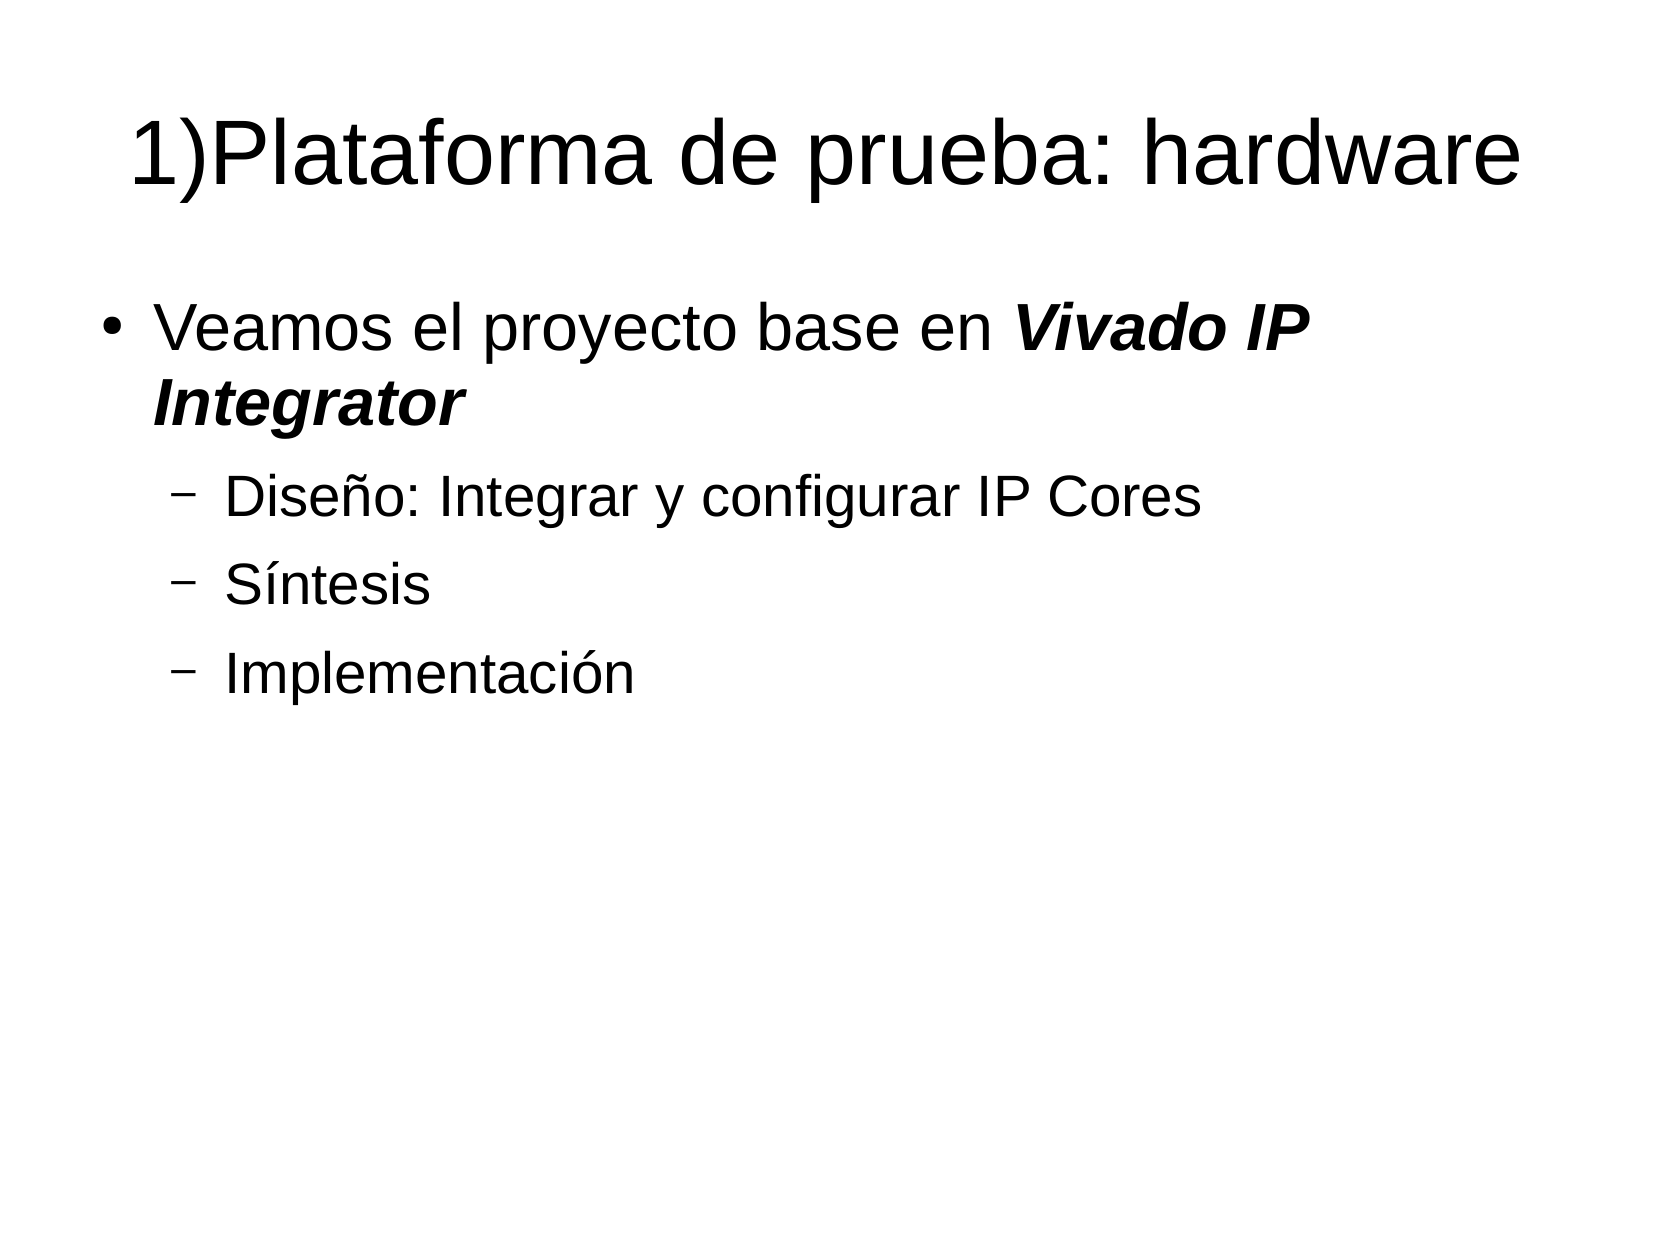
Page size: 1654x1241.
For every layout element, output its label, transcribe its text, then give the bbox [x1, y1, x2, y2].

title 1)Plataforma de prueba: hardware [82, 49, 1571, 257]
list Veamos el proyecto base en Vivado IP Integrator Diseño: Integrar y configurar IP Cores Síntesis Implementación [82, 290, 1571, 1010]
